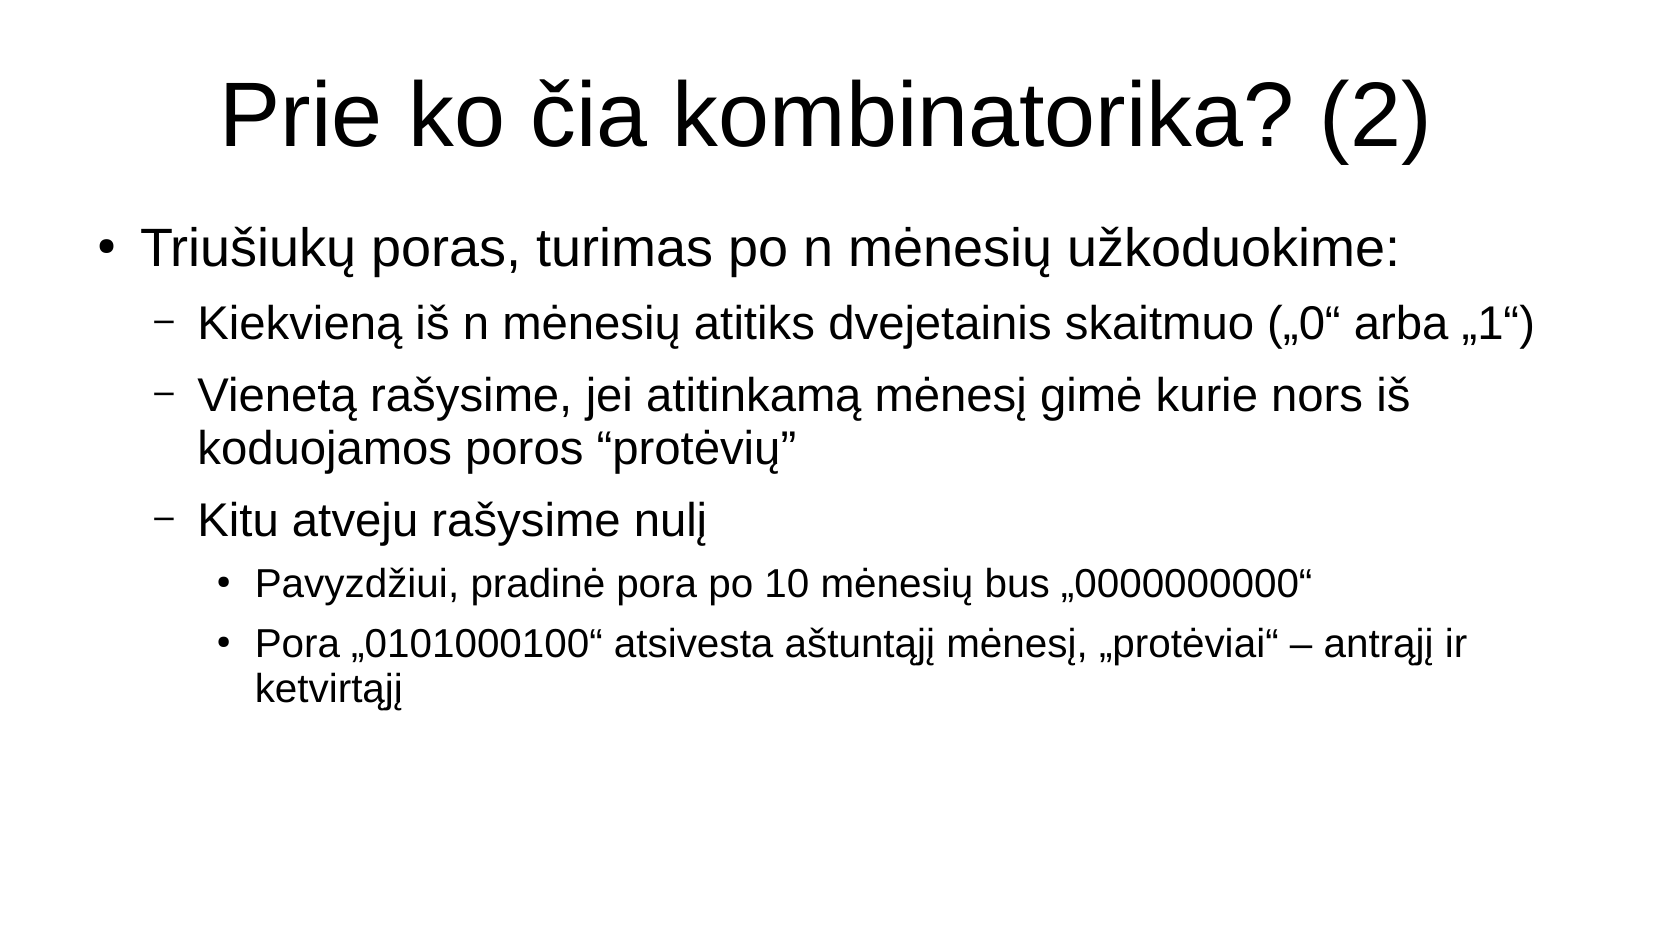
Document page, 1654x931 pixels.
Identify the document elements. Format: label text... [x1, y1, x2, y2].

title Prie ko čia kombinatorika? (2) [82, 37, 1571, 193]
list Triušiukų poras, turimas po n mėnesių užkoduokime: Kiekvieną iš n mėnesių atitiks dvejetainis skaitmuo („0“ arba „1“) Vienetą rašysime, jei atitinkamą mėnesį gimė kurie nors iš koduojamos poros “protėvių” Kitu atveju rašysime nulį Pavyzdžiui, pradinė pora po 10 mėnesių bus „0000000000“ Pora „0101000100“ atsivesta aštuntąjį mėnesį, „protėviai“ – antrąjį ir ketvirtąjį [82, 217, 1571, 758]
